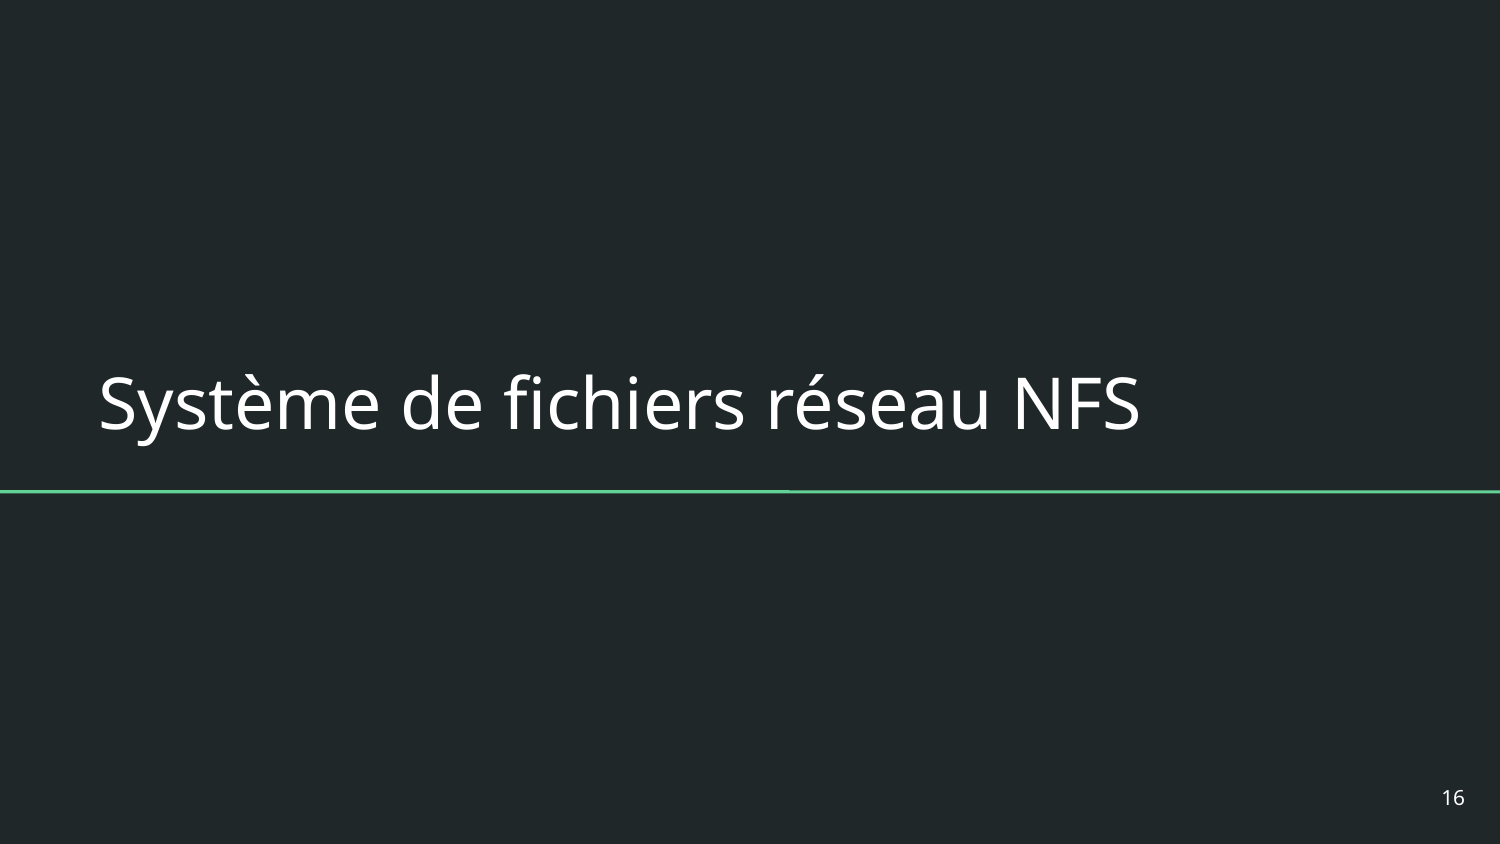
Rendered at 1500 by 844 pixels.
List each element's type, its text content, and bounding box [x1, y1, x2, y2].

slide_number <numéro> [1389, 764, 1480, 830]
title Système de fichiers réseau NFS [83, 337, 1417, 466]
